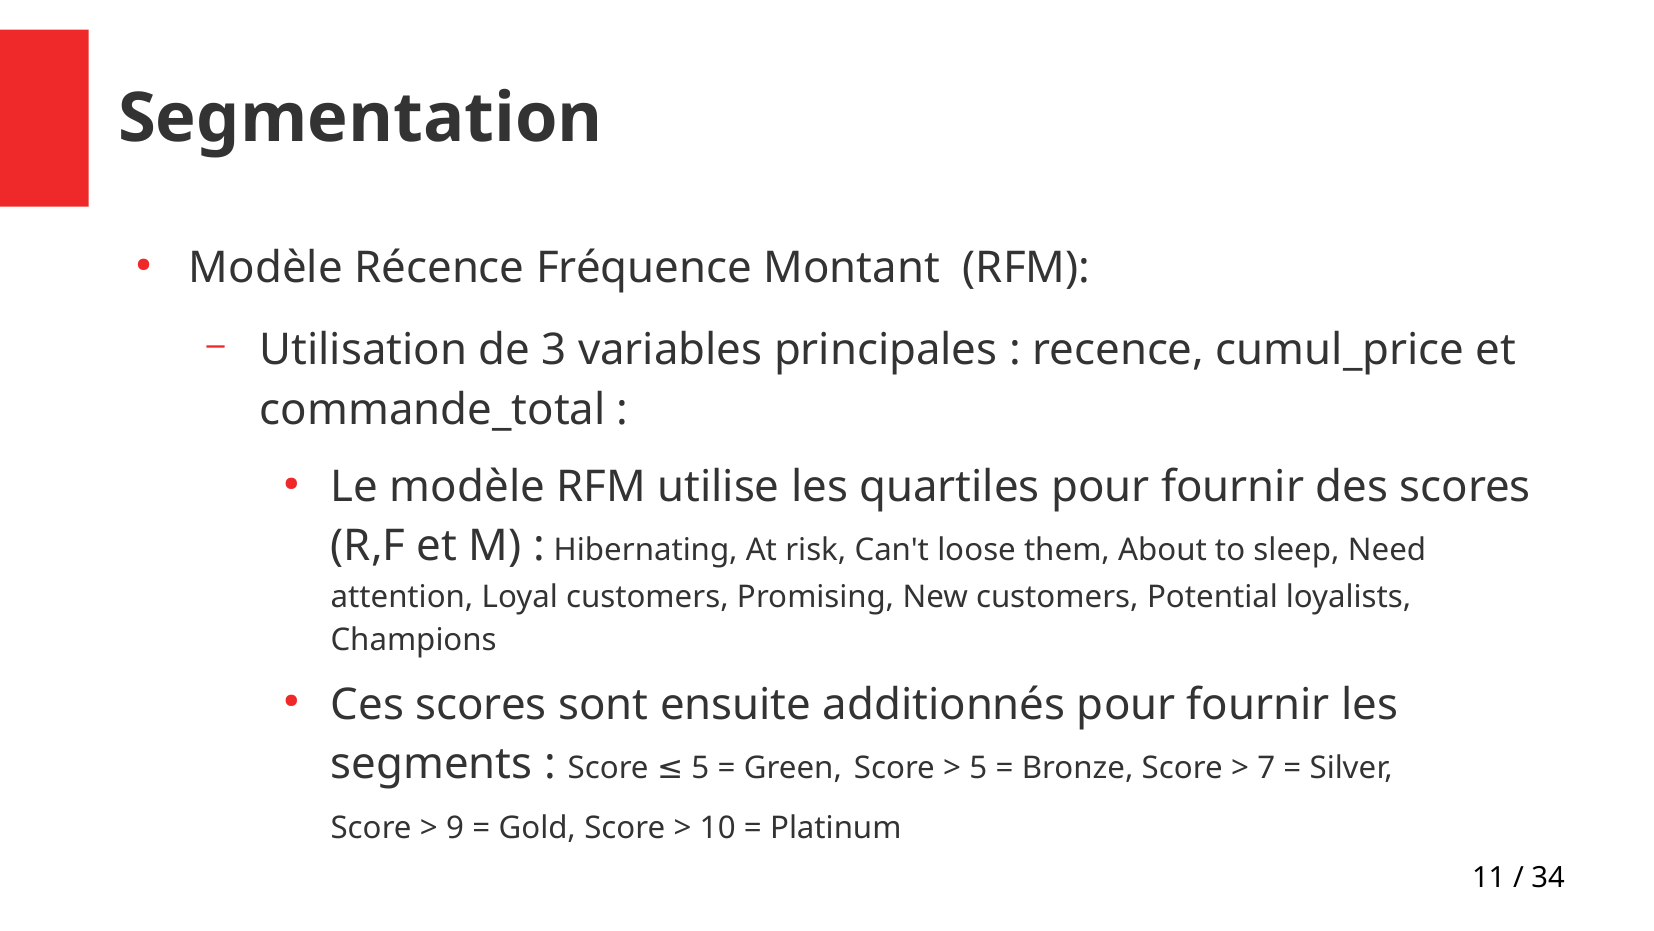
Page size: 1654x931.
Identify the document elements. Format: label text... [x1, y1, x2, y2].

list Modèle Récence Fréquence Montant (RFM): Utilisation de 3 variables principales : recence, cumul_price et commande_total : Le modèle RFM utilise les quartiles pour fournir des scores (R,F et M) : Hibernating, At risk, Can't loose them, About to sleep, Need attention, Loyal customers, Promising, New customers, Potential loyalists, Champions Ces scores sont ensuite additionnés pour fournir les segments : Score ≤ 5 = Green, Score > 5 = Bronze, Score > 7 = Silver, Score > 9 = Gold, Score > 10 = Platinum [118, 236, 1536, 857]
title Segmentation [118, 37, 1571, 193]
